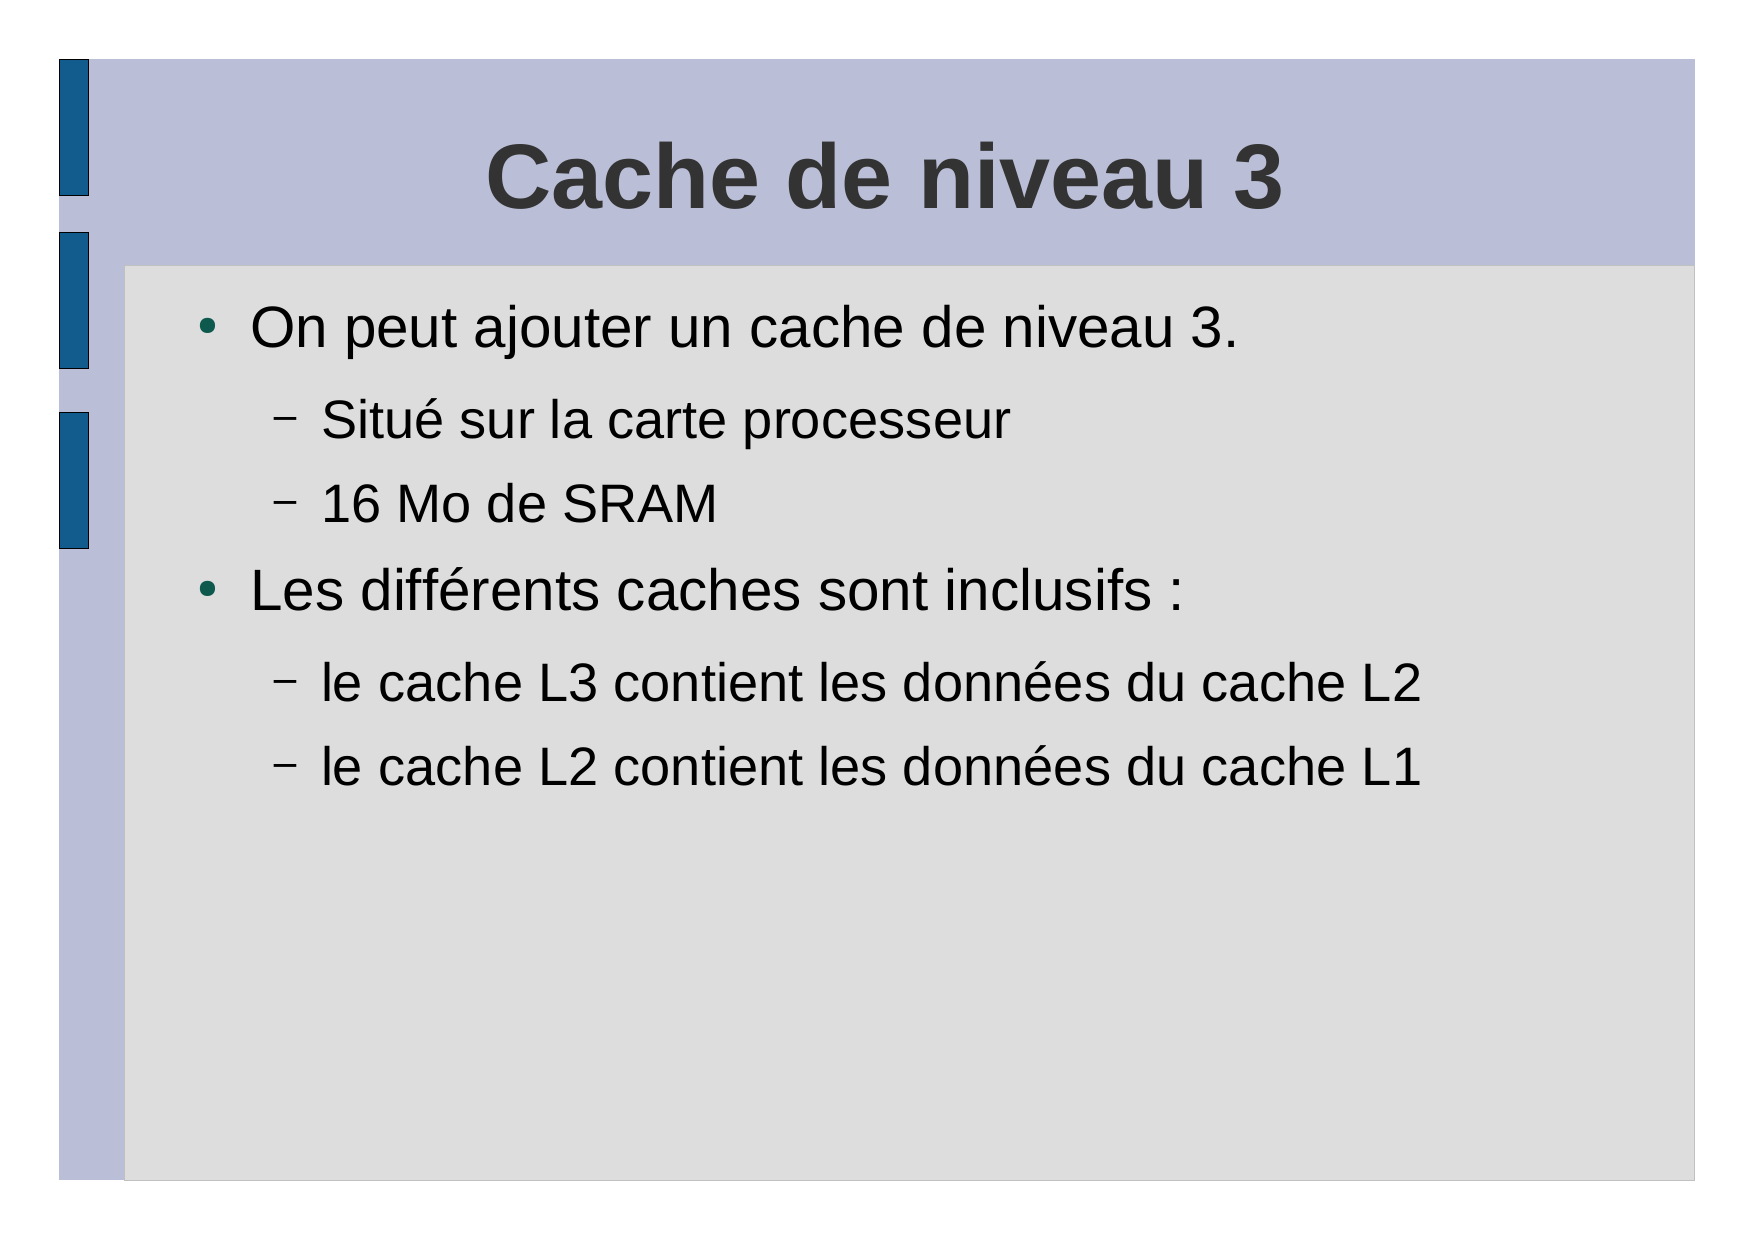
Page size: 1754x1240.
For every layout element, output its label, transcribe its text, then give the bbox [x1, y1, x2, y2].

title Cache de niveau 3 [118, 88, 1654, 266]
list On peut ajouter un cache de niveau 3. Situé sur la carte processeur 16 Mo de SRAM Les différents caches sont inclusifs : le cache L3 contient les données du cache L2 le cache L2 contient les données du cache L1 [179, 295, 1654, 1093]
